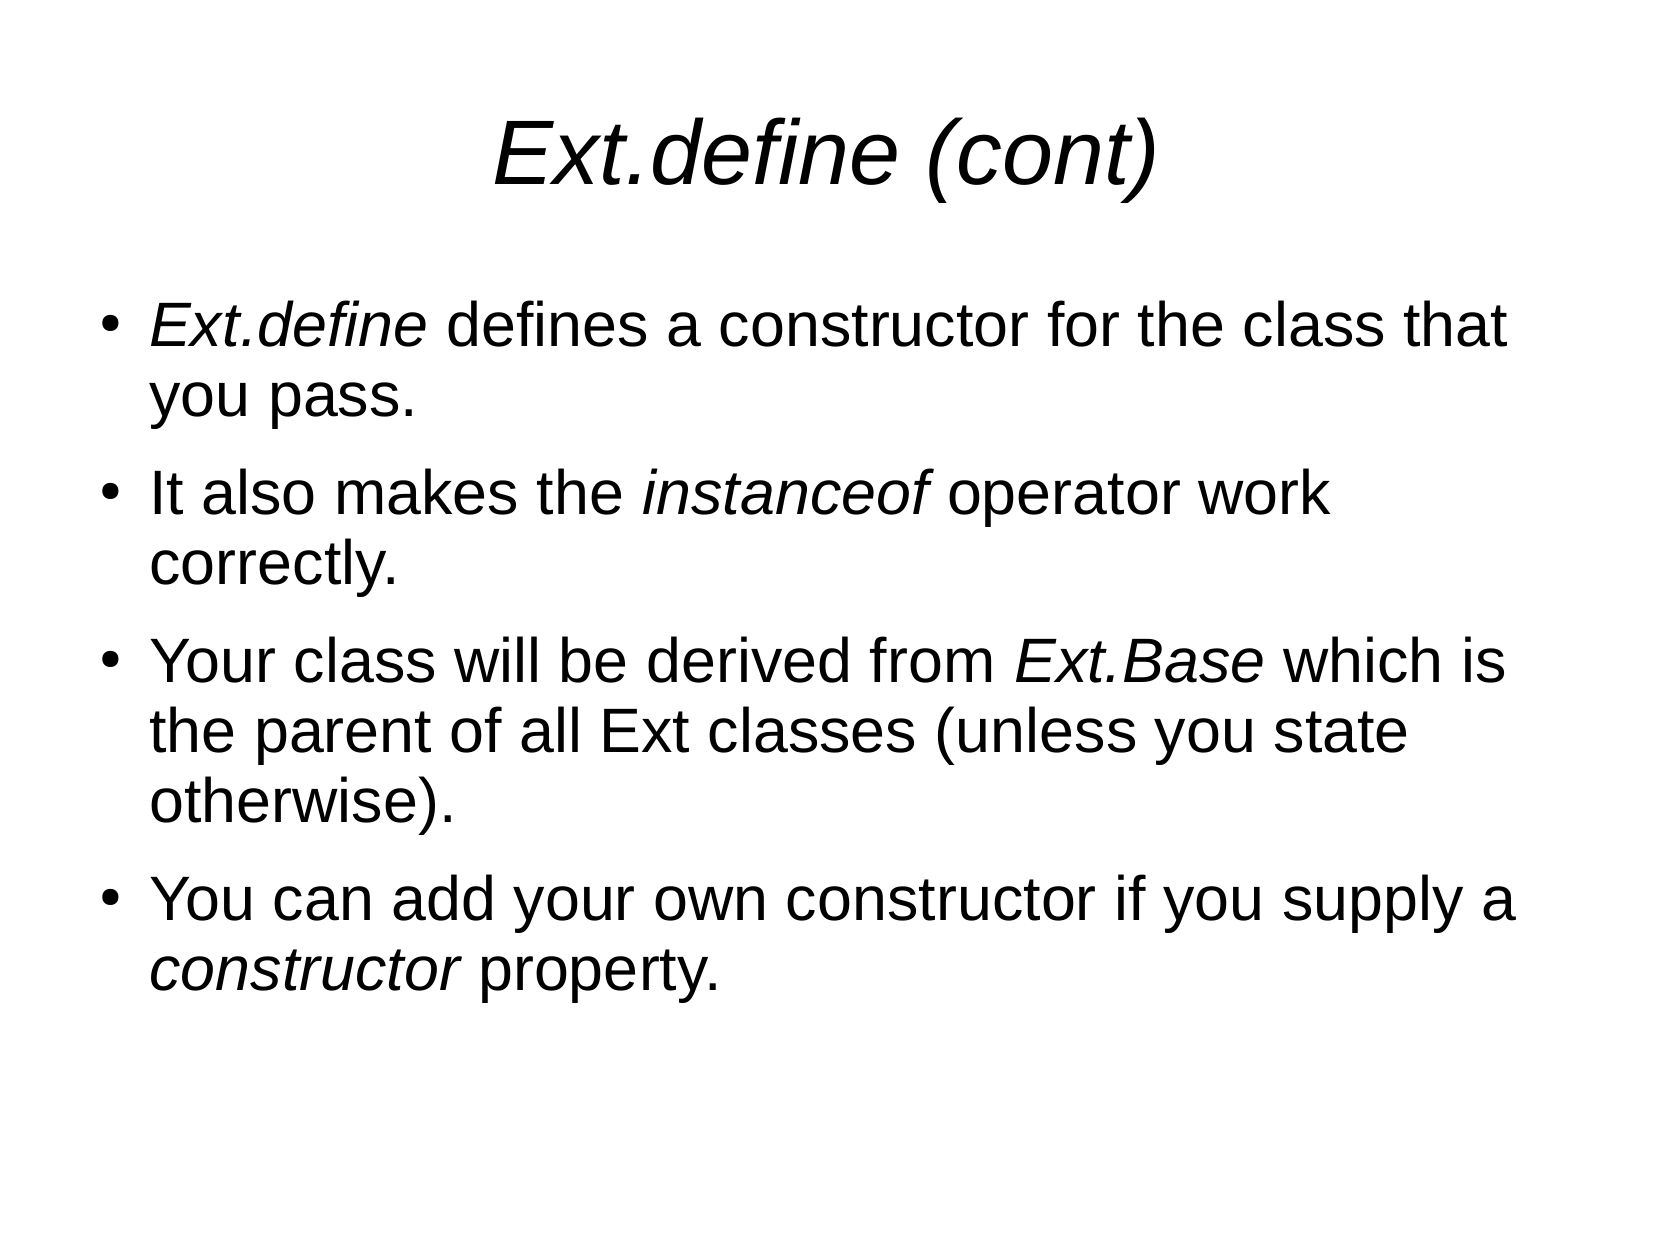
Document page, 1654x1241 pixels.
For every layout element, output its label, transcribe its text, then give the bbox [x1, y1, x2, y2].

title Ext.define (cont) [82, 49, 1571, 257]
list Ext.define defines a constructor for the class that you pass. It also makes the instanceof operator work correctly. Your class will be derived from Ext.Base which is the parent of all Ext classes (unless you state otherwise). You can add your own constructor if you supply a constructor property. [82, 290, 1538, 1010]
